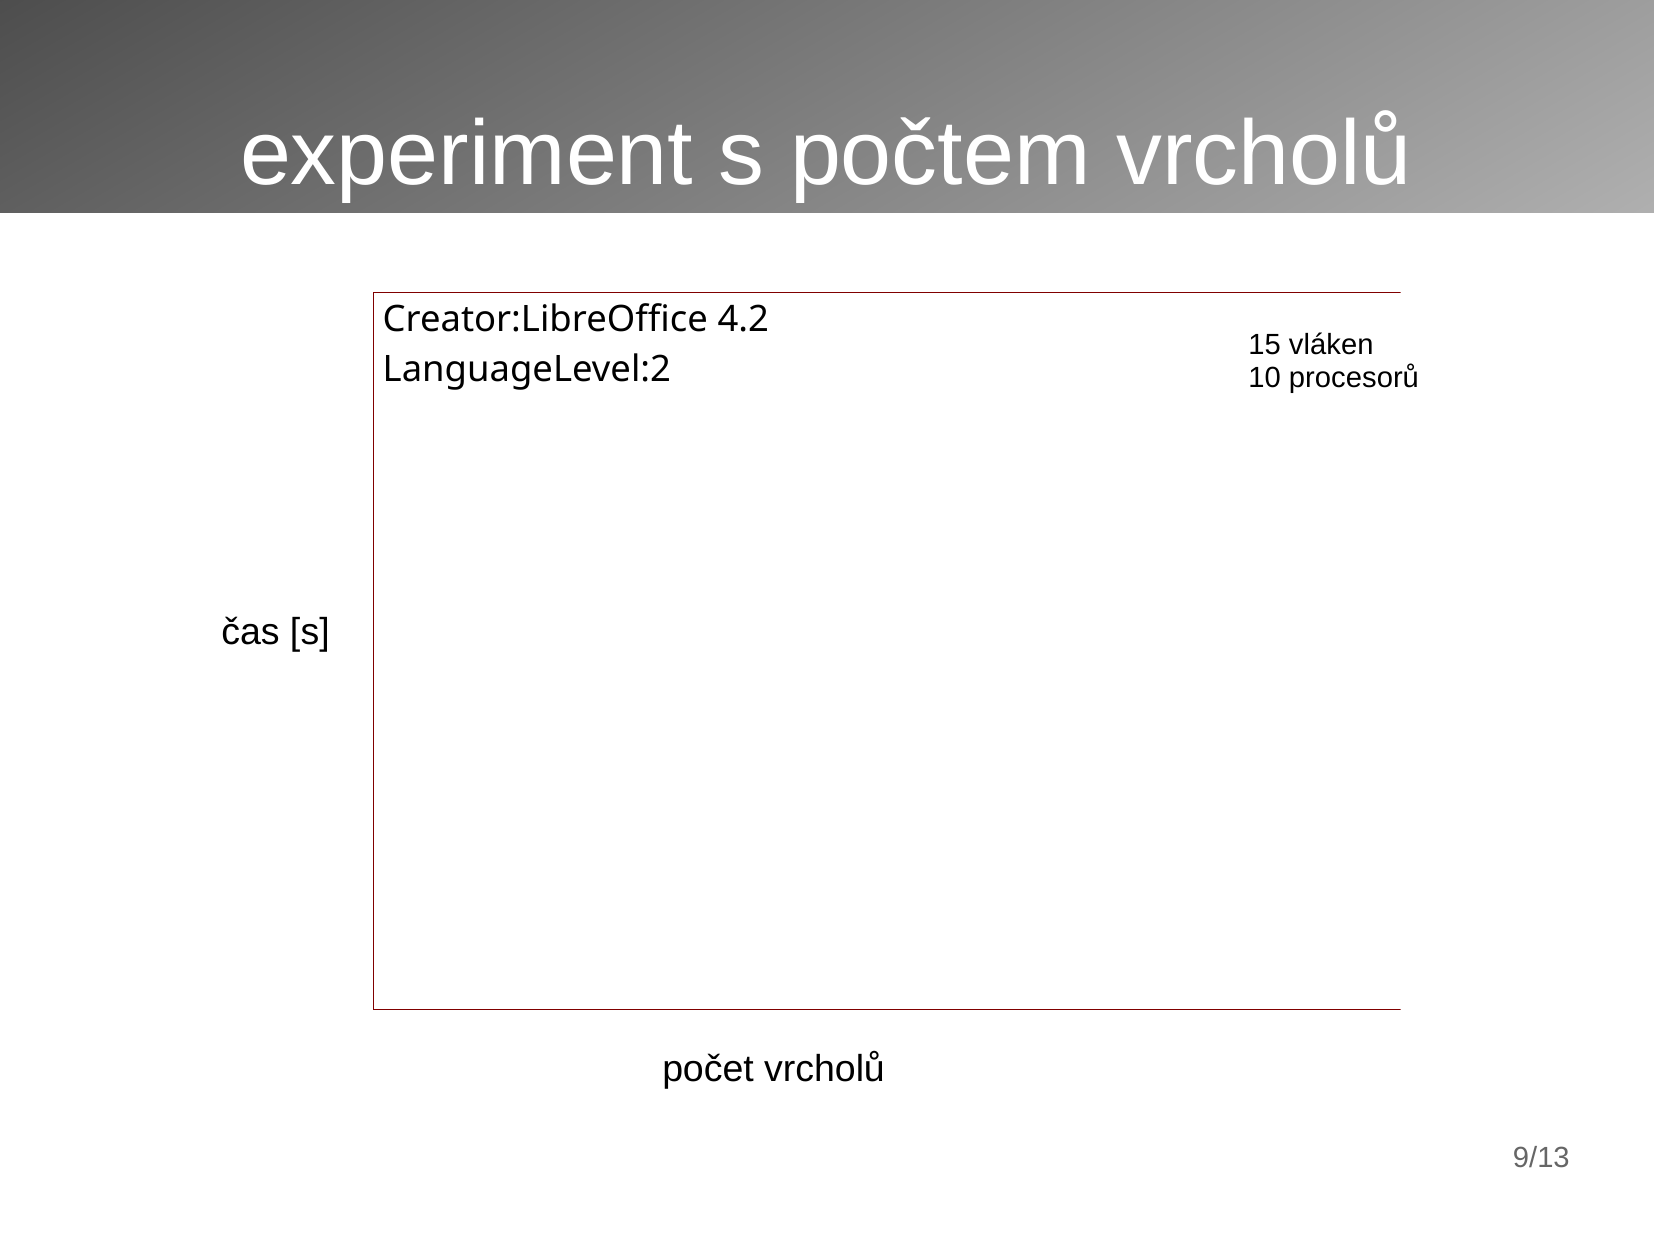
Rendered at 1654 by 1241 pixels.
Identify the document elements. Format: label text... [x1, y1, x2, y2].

picture [370, 290, 1401, 1010]
title experiment s počtem vrcholů [82, 49, 1571, 257]
text_box <číslo>/13 [1346, 1133, 1654, 1182]
text_box počet vrcholů [647, 1040, 900, 1098]
text_box čas [s] [206, 603, 345, 661]
text_box [0, 0, 1654, 213]
text_box 15 vláken 10 procesorů [1233, 321, 1435, 435]
